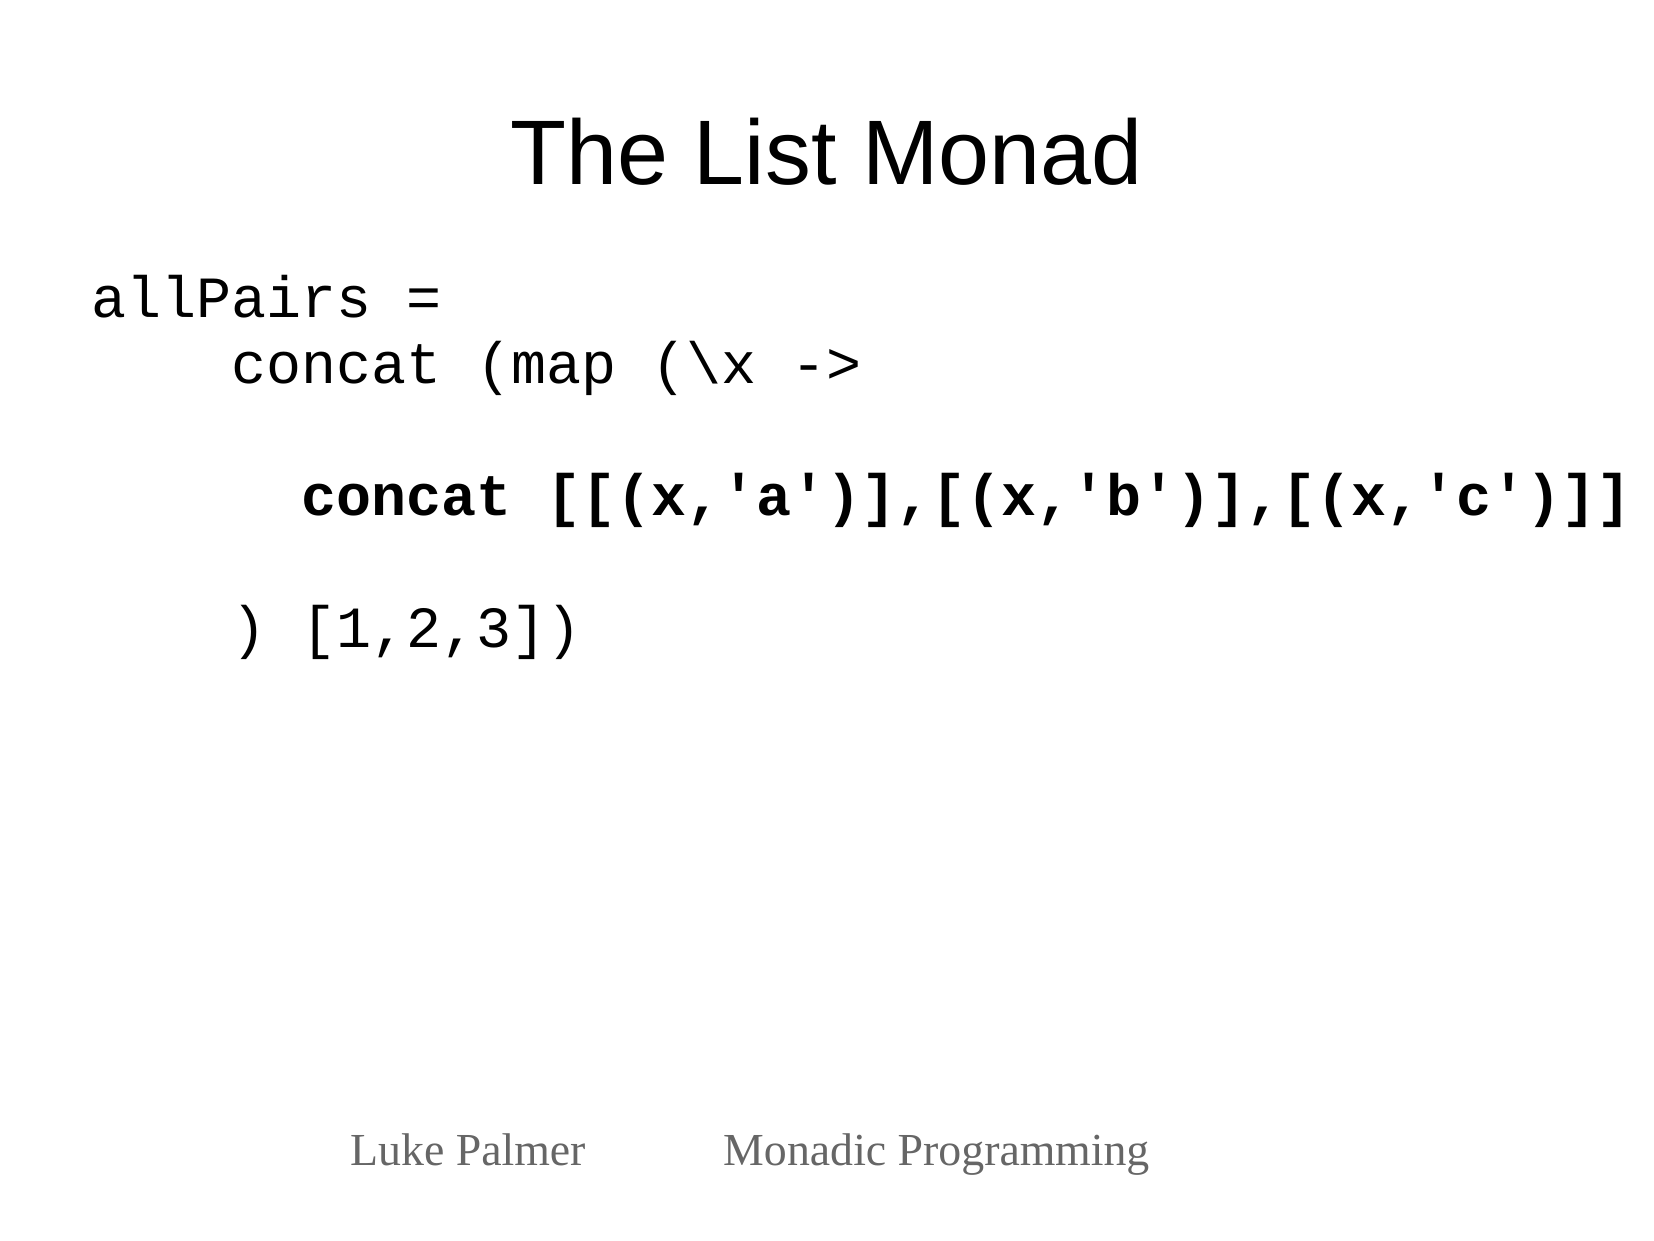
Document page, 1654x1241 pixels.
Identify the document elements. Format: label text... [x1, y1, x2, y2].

text_box allPairs = concat (map (\x -> concat [[(x,'a')],[(x,'b')],[(x,'c')]] ) [1,2,3]) [75, 260, 1651, 675]
title The List Monad [82, 49, 1571, 257]
